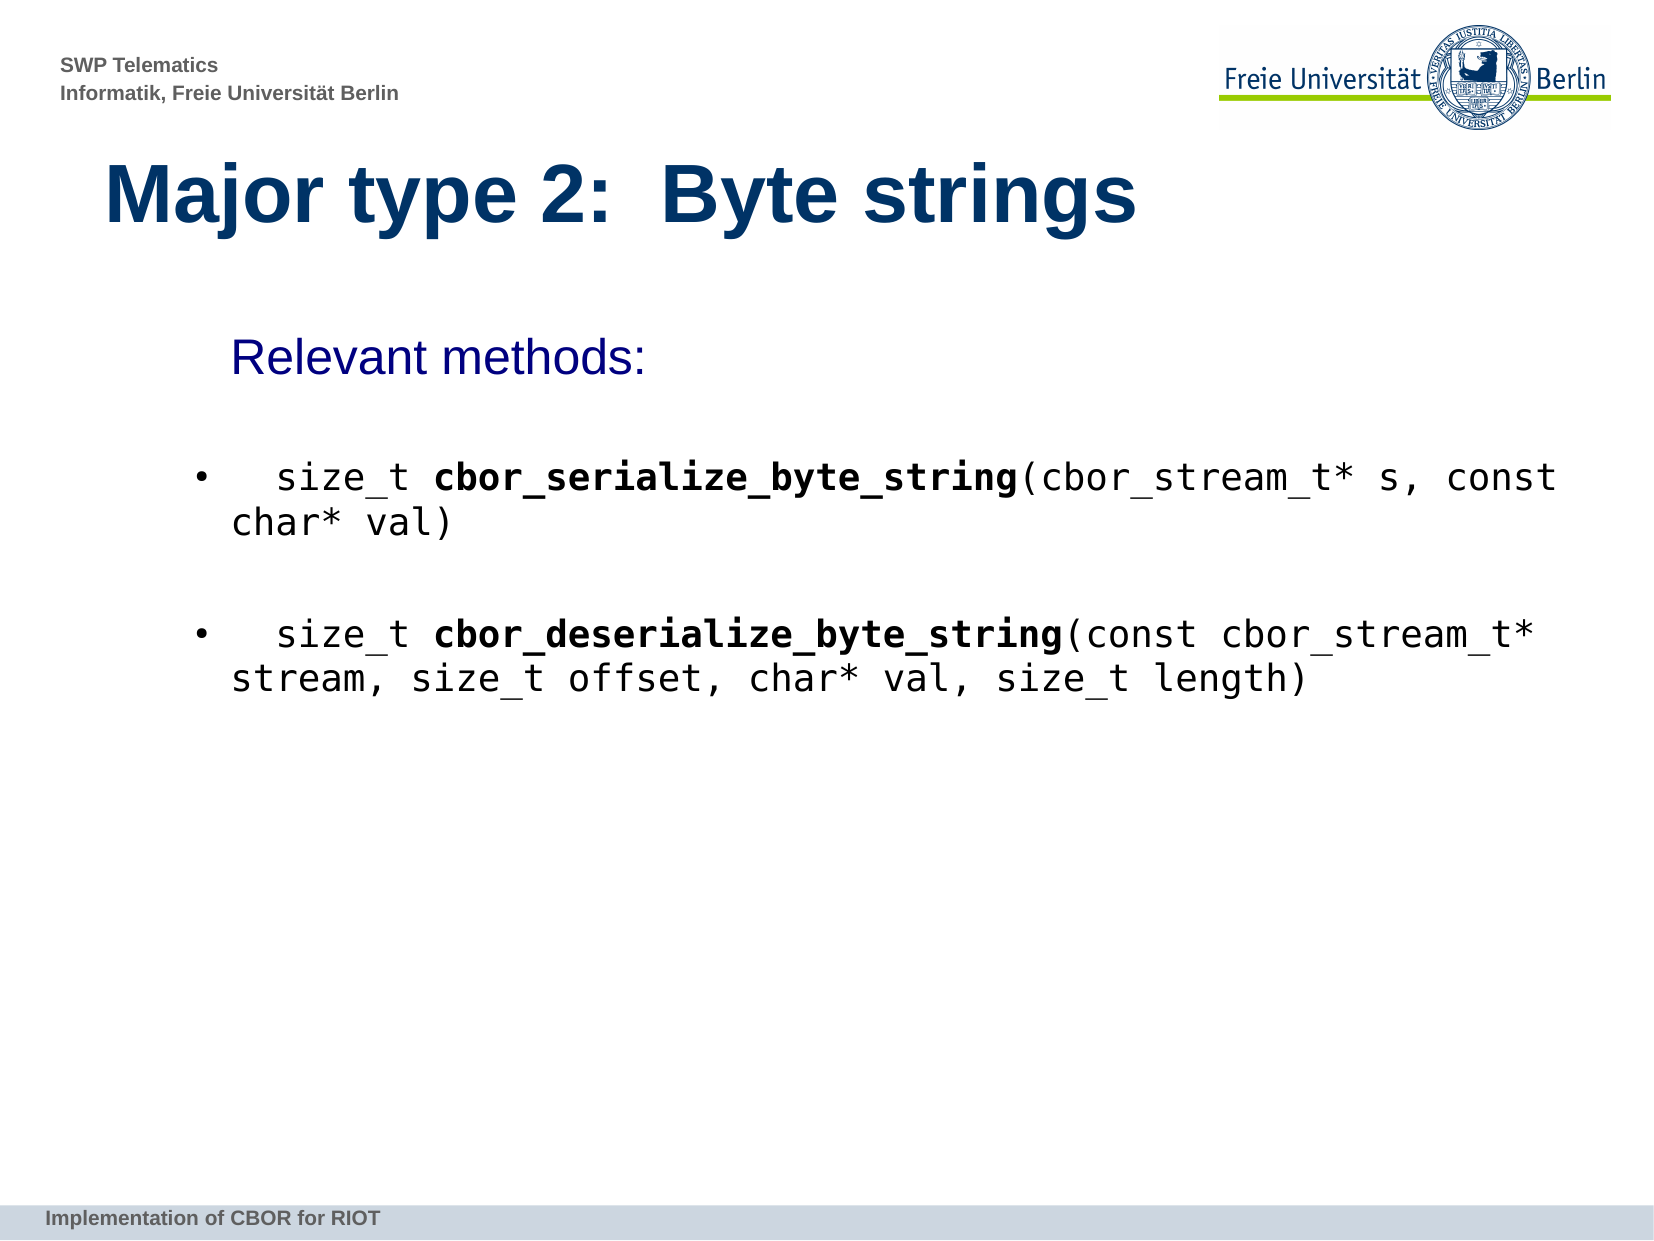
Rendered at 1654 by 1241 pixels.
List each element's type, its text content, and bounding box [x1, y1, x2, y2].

picture [1219, 25, 1611, 130]
list Relevant methods: size_t cbor_serialize_byte_string(cbor_stream_t* s, const char* val) size_t cbor_deserialize_byte_string(const cbor_stream_t* stream, size_t offset, char* val, size_t length) [195, 270, 1609, 1126]
title Major type 2: Byte strings [45, 147, 1609, 260]
